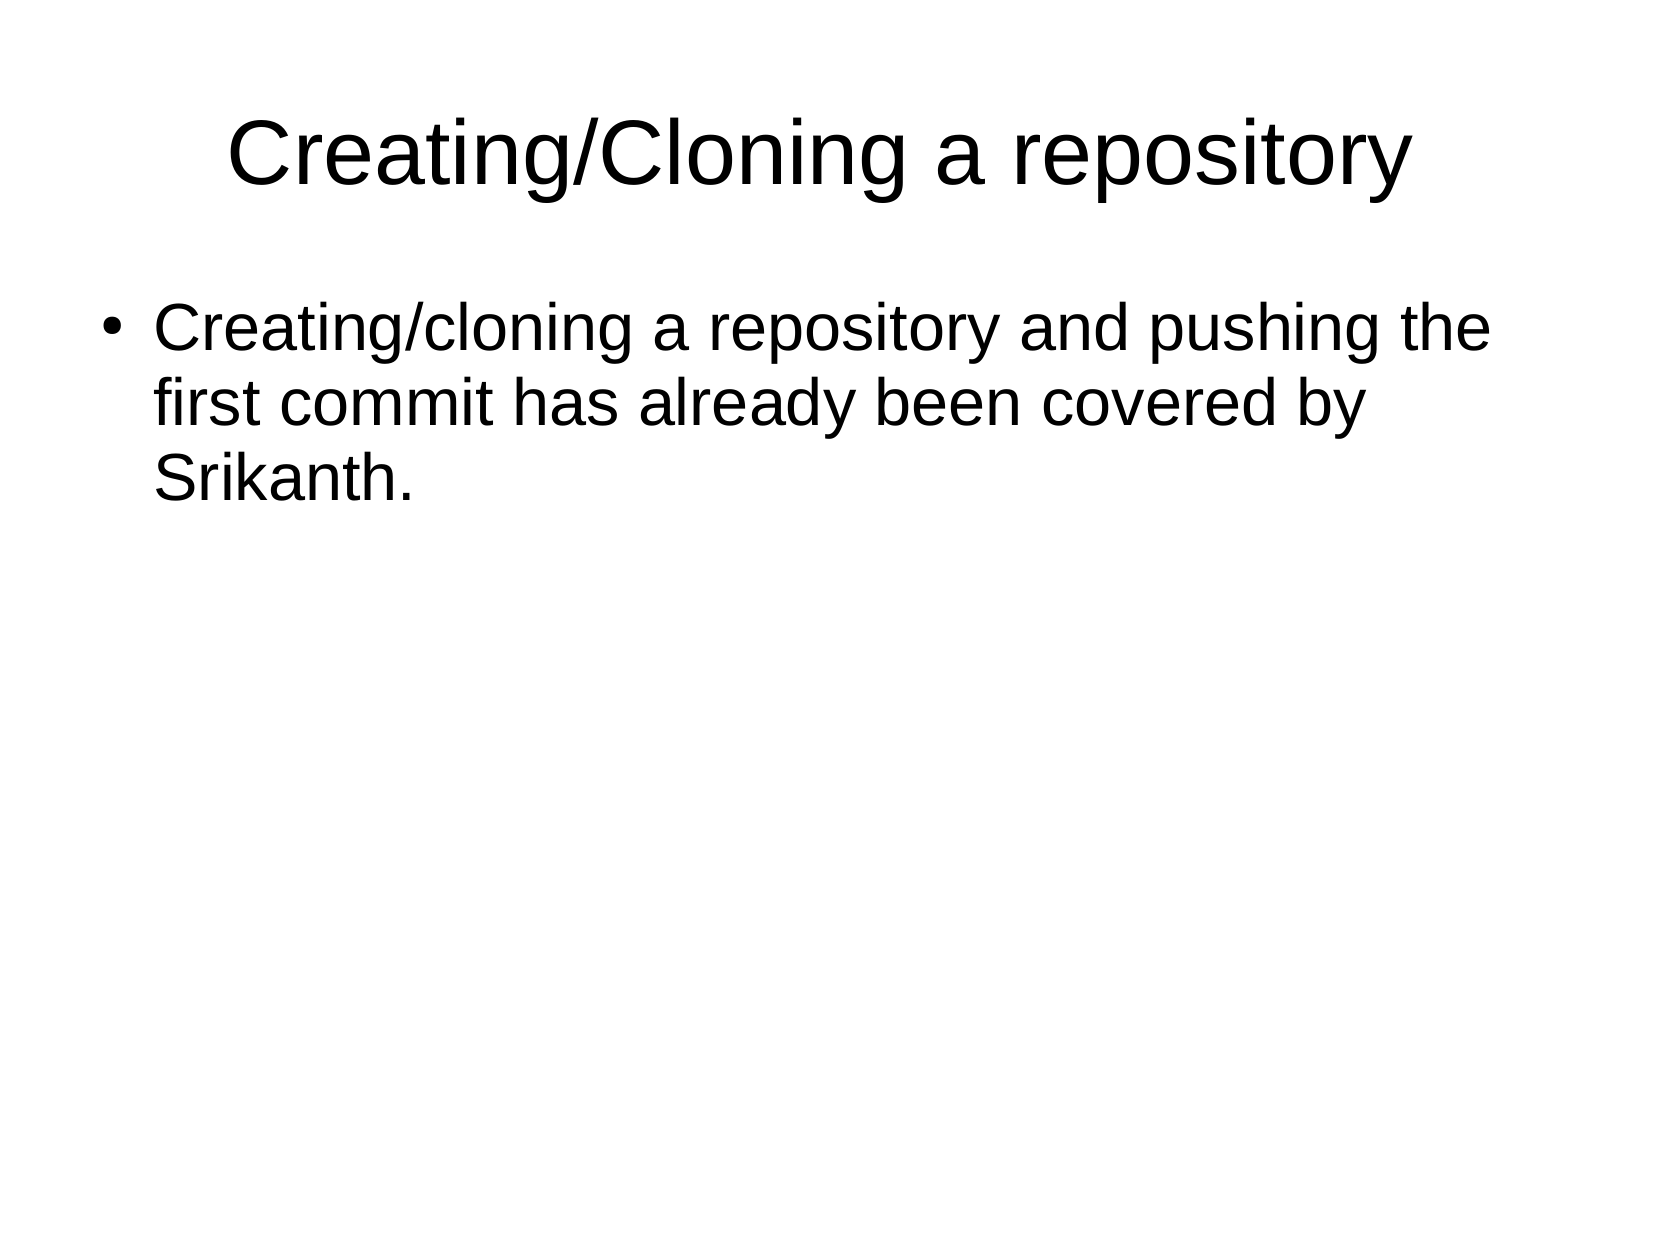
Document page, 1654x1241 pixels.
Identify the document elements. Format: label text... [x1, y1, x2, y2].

title Creating/Cloning a repository [82, 49, 1571, 257]
list Creating/cloning a repository and pushing the first commit has already been covered by Srikanth. [82, 290, 1571, 1010]
